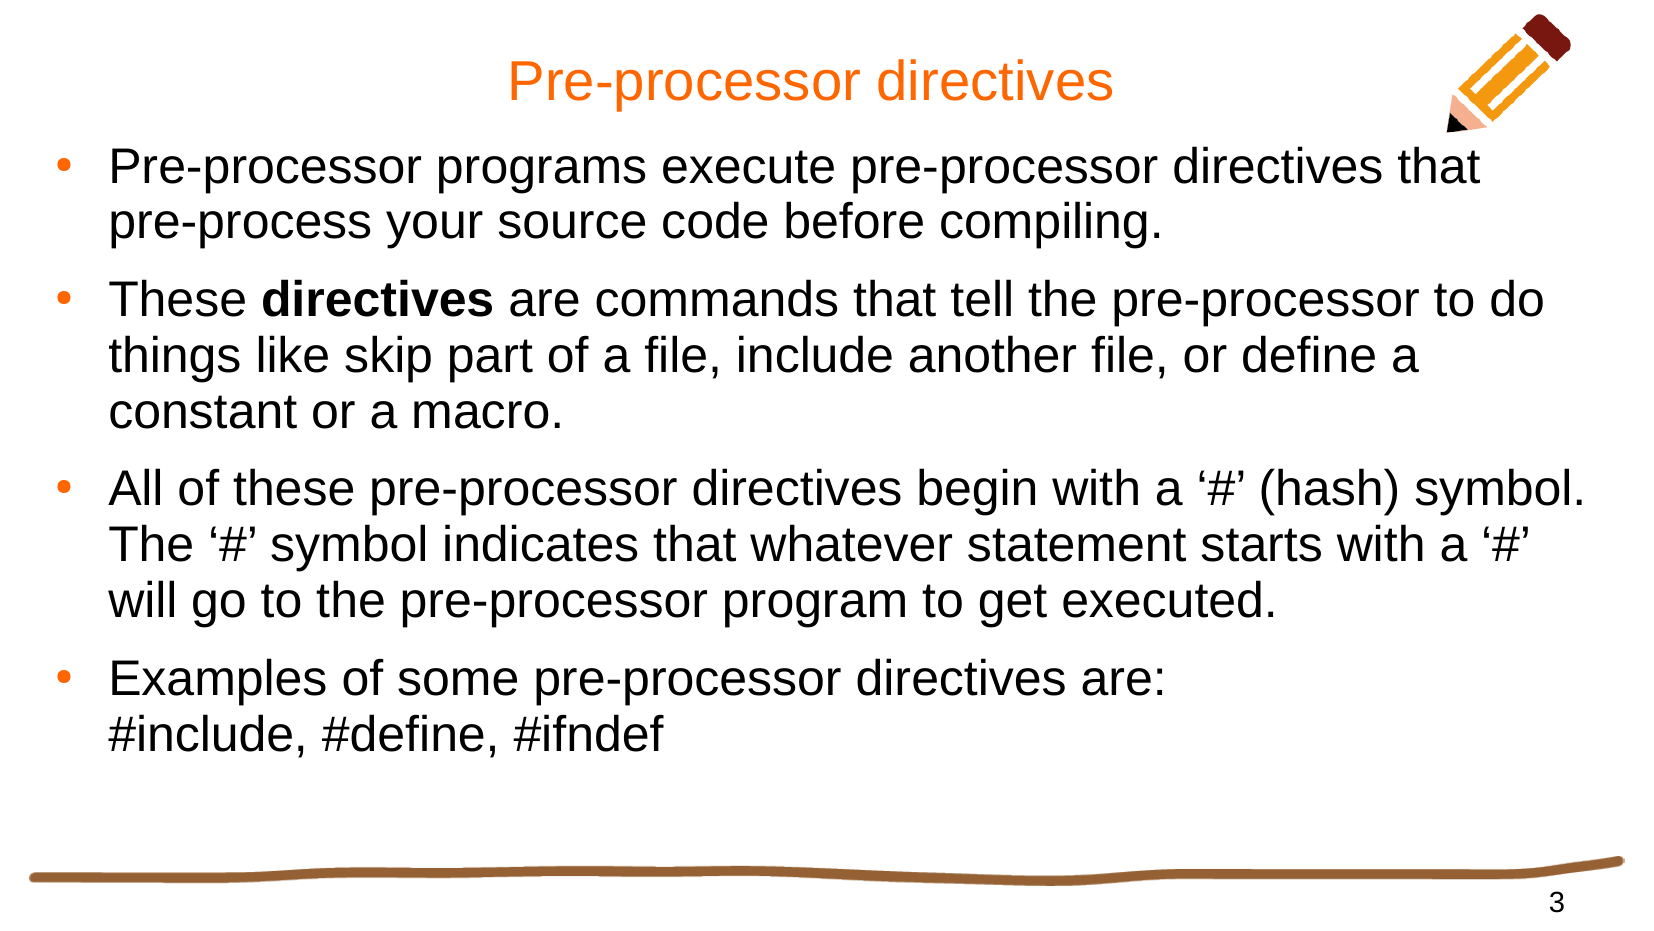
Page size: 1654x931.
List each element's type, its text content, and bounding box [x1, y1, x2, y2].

picture [1446, 14, 1571, 133]
list Pre-processor programs execute pre-processor directives that pre-process your source code before compiling. These directives are commands that tell the pre-processor to do things like skip part of a file, include another file, or define a constant or a macro. All of these pre-processor directives begin with a ‘#’ (hash) symbol. The ‘#’ symbol indicates that whatever statement starts with a ‘#’ will go to the pre-processor program to get executed. Examples of some pre-processor directives are: #include, #define, #ifndef [37, 137, 1613, 826]
title Pre-processor directives [88, 29, 1447, 133]
picture [29, 856, 1625, 886]
